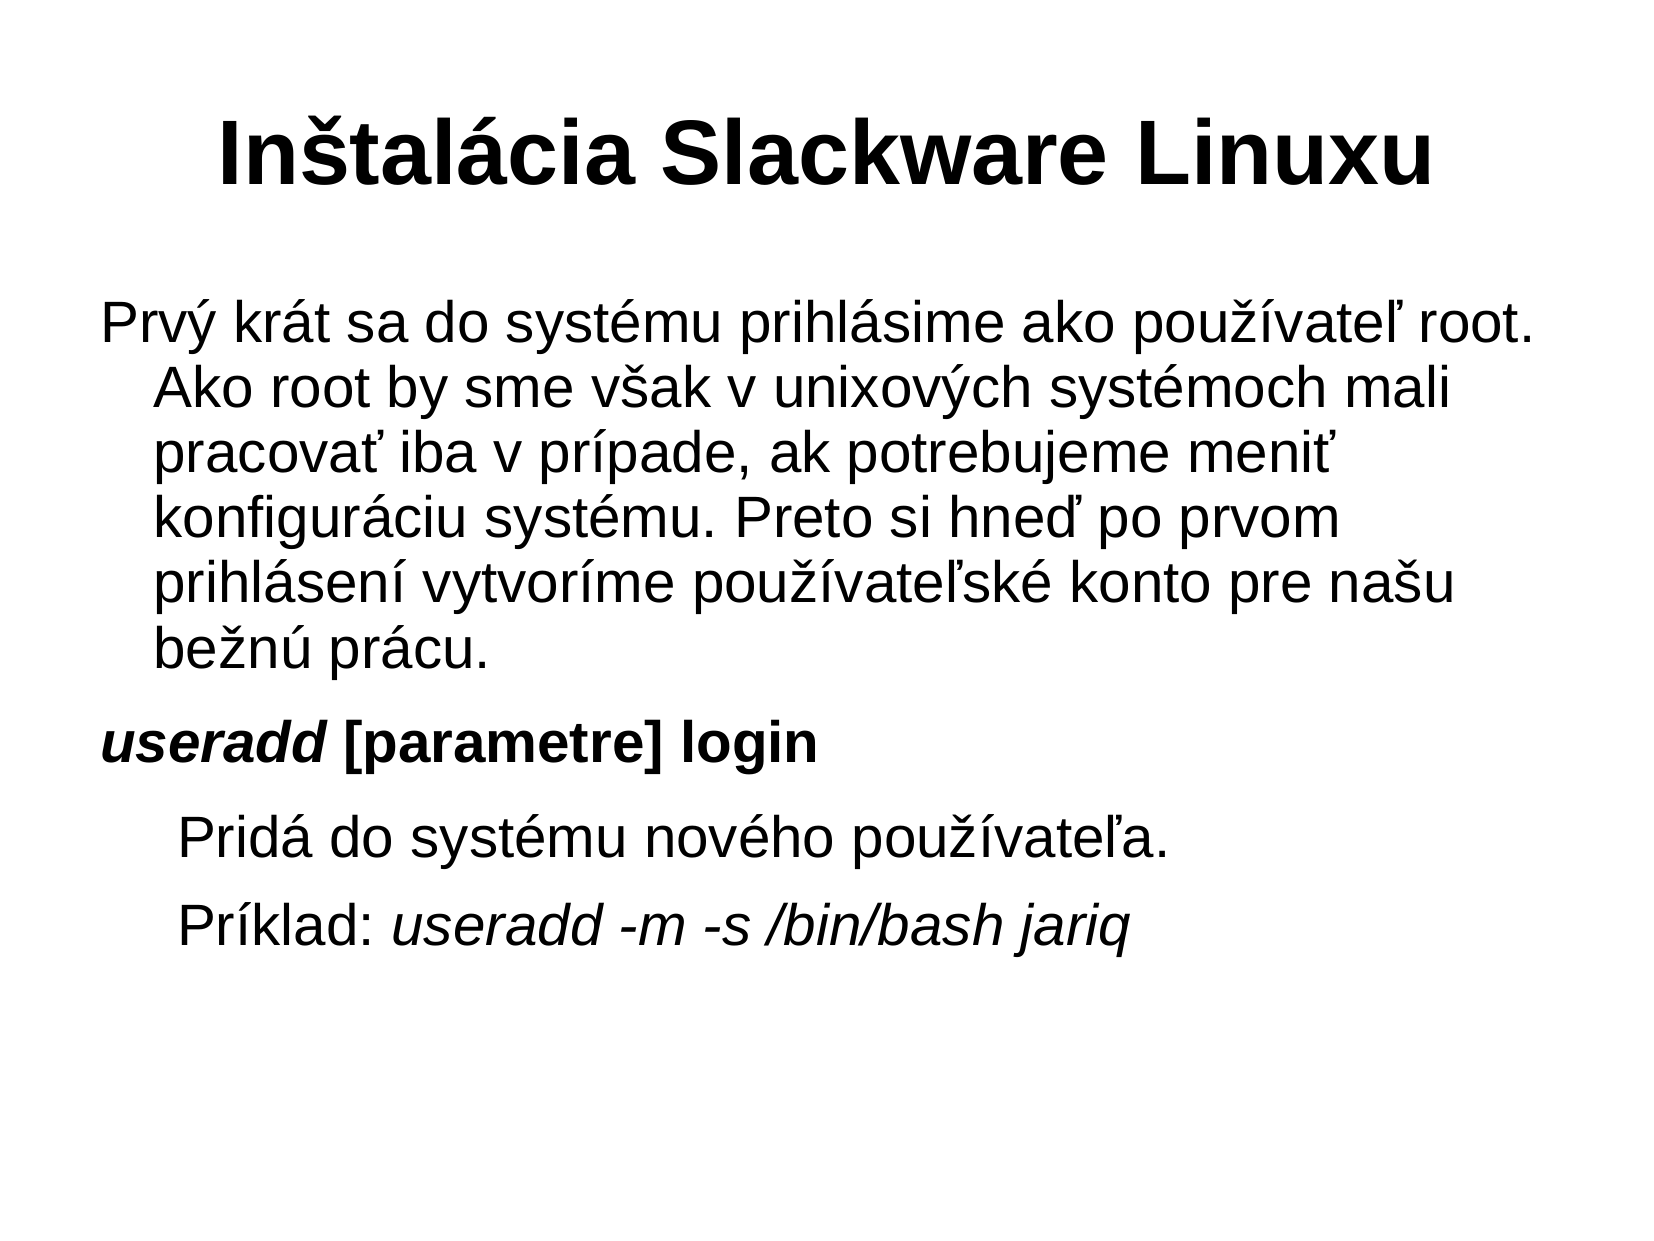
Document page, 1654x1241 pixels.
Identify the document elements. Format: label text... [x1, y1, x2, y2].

list Prvý krát sa do systému prihlásime ako používateľ root. Ako root by sme však v unixových systémoch mali pracovať iba v prípade, ak potrebujeme meniť konfiguráciu systému. Preto si hneď po prvom prihlásení vytvoríme používateľské konto pre našu bežnú prácu. useradd [parametre] login Pridá do systému nového používateľa. Príklad: useradd -m -s /bin/bash jariq [82, 290, 1571, 1109]
title Inštalácia Slackware Linuxu [82, 49, 1571, 257]
